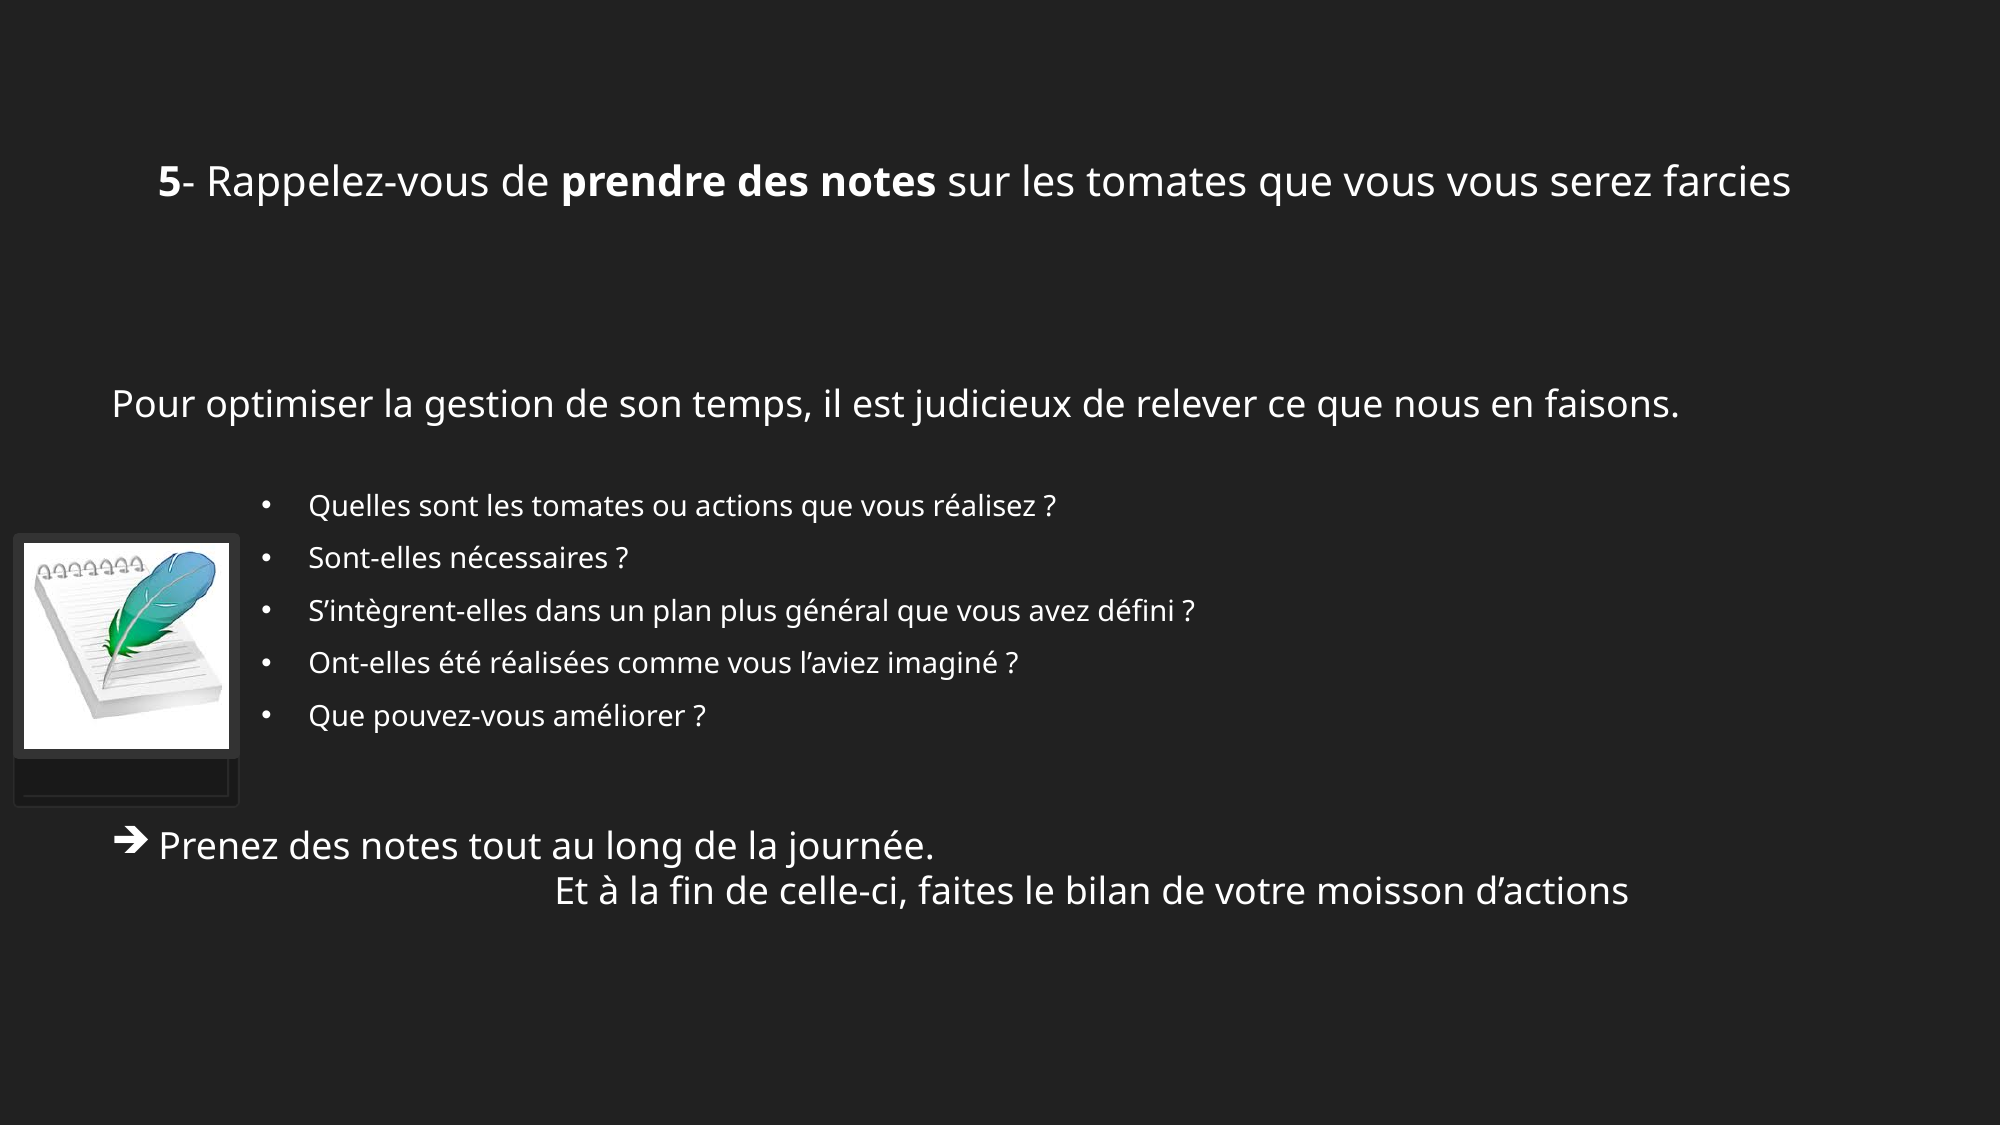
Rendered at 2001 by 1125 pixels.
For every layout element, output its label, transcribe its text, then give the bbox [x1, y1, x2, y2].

picture [23, 543, 230, 749]
text_box Pour optimiser la gestion de son temps, il est judicieux de relever ce que nous en faisons. Quelles sont les tomates ou actions que vous réalisez ? Sont-elles nécessaires ? S’intègrent-elles dans un plan plus général que vous avez défini ? Ont-elles été réalisées comme vous l’aviez imaginé ? Que pouvez-vous améliorer ? Prenez des notes tout au long de la journée. Et à la fin de celle-ci, faites le bilan de votre moisson d’actions [96, 372, 1784, 920]
text_box 5- Rappelez-vous de prendre des notes sur les tomates que vous vous serez farcies [143, 147, 1808, 213]
